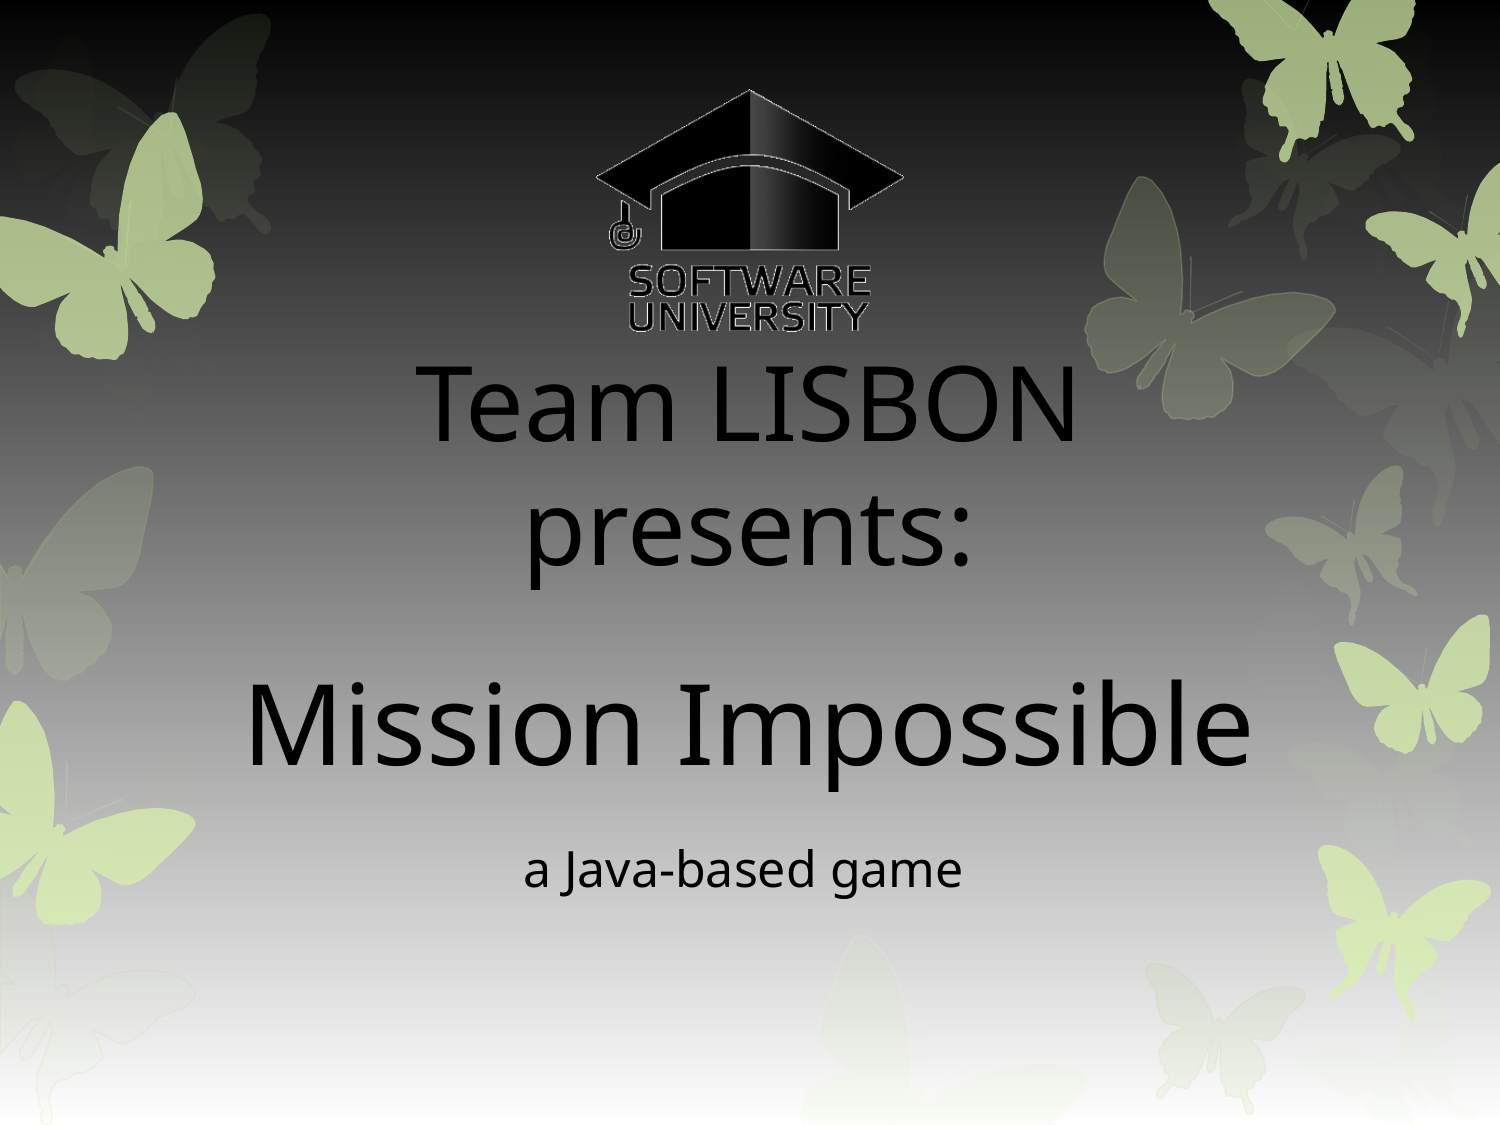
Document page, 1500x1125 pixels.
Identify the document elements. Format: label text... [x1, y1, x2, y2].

subtitle Mission Impossible [165, 645, 1334, 787]
title Team LISBON presents: [165, 432, 1334, 595]
picture [596, 89, 904, 332]
text_box a Java-based game [166, 845, 1334, 905]
